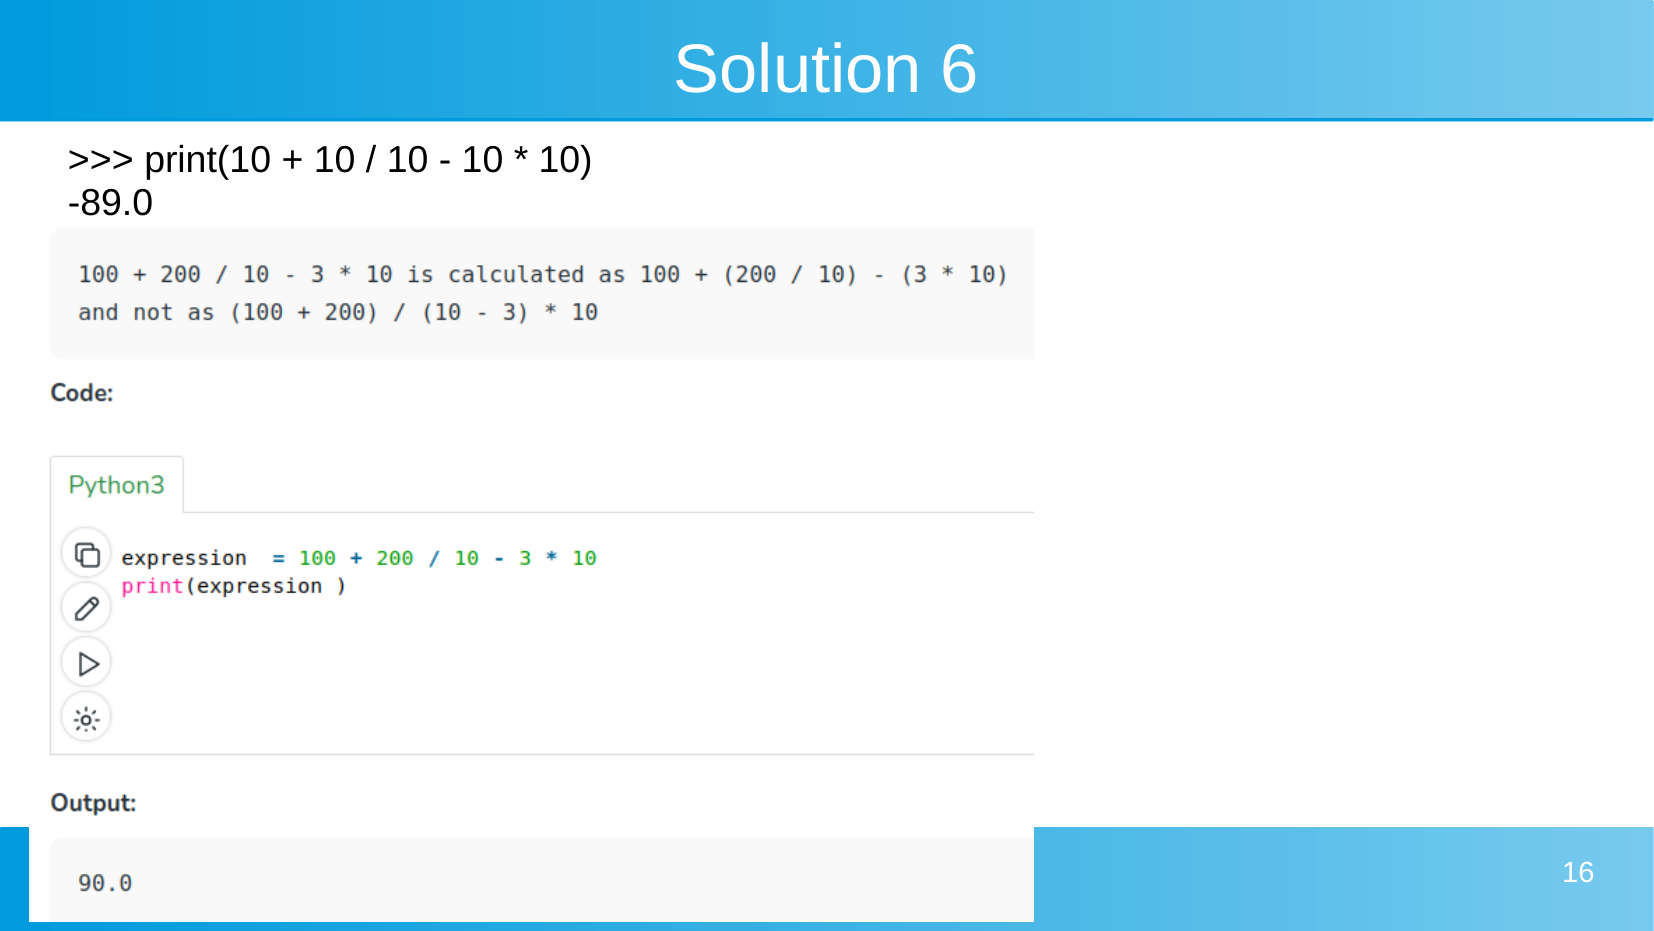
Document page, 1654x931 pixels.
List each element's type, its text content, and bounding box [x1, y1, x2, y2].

text_box >>> print(10 + 10 / 10 - 10 * 10) -89.0 [53, 131, 851, 231]
picture [29, 225, 1034, 922]
title Solution 6 [59, 29, 1595, 108]
